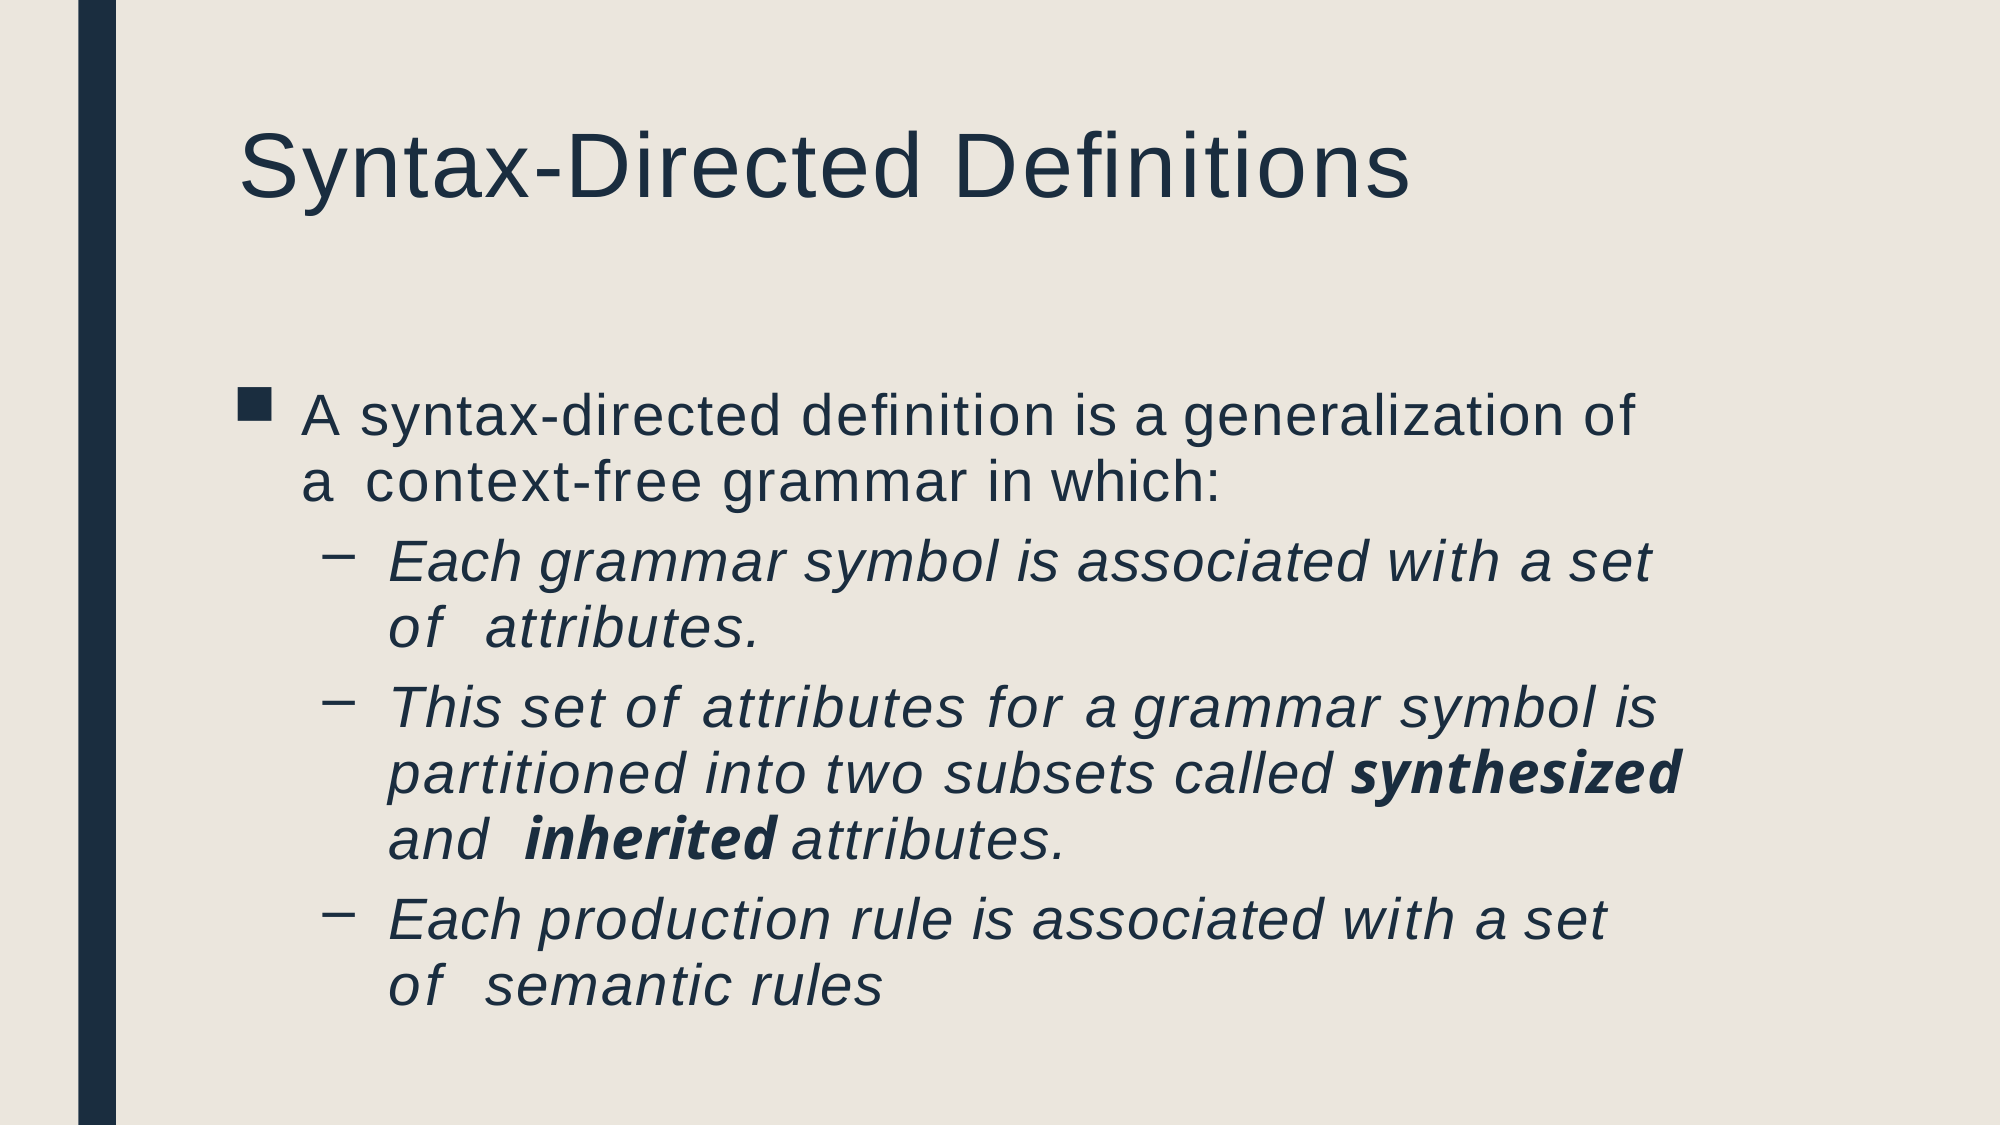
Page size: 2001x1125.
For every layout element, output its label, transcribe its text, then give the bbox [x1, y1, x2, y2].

title Syntax-Directed Deﬁnitions [236, 103, 1413, 294]
text_box A syntax-directed deﬁnition is a generalization of a context-free grammar in which: Each grammar symbol is associated with a set of attributes. This set of attributes for a grammar symbol is partitioned into two subsets called synthesized and inherited attributes. Each production rule is associated with a set of semantic rules [230, 373, 1784, 1018]
